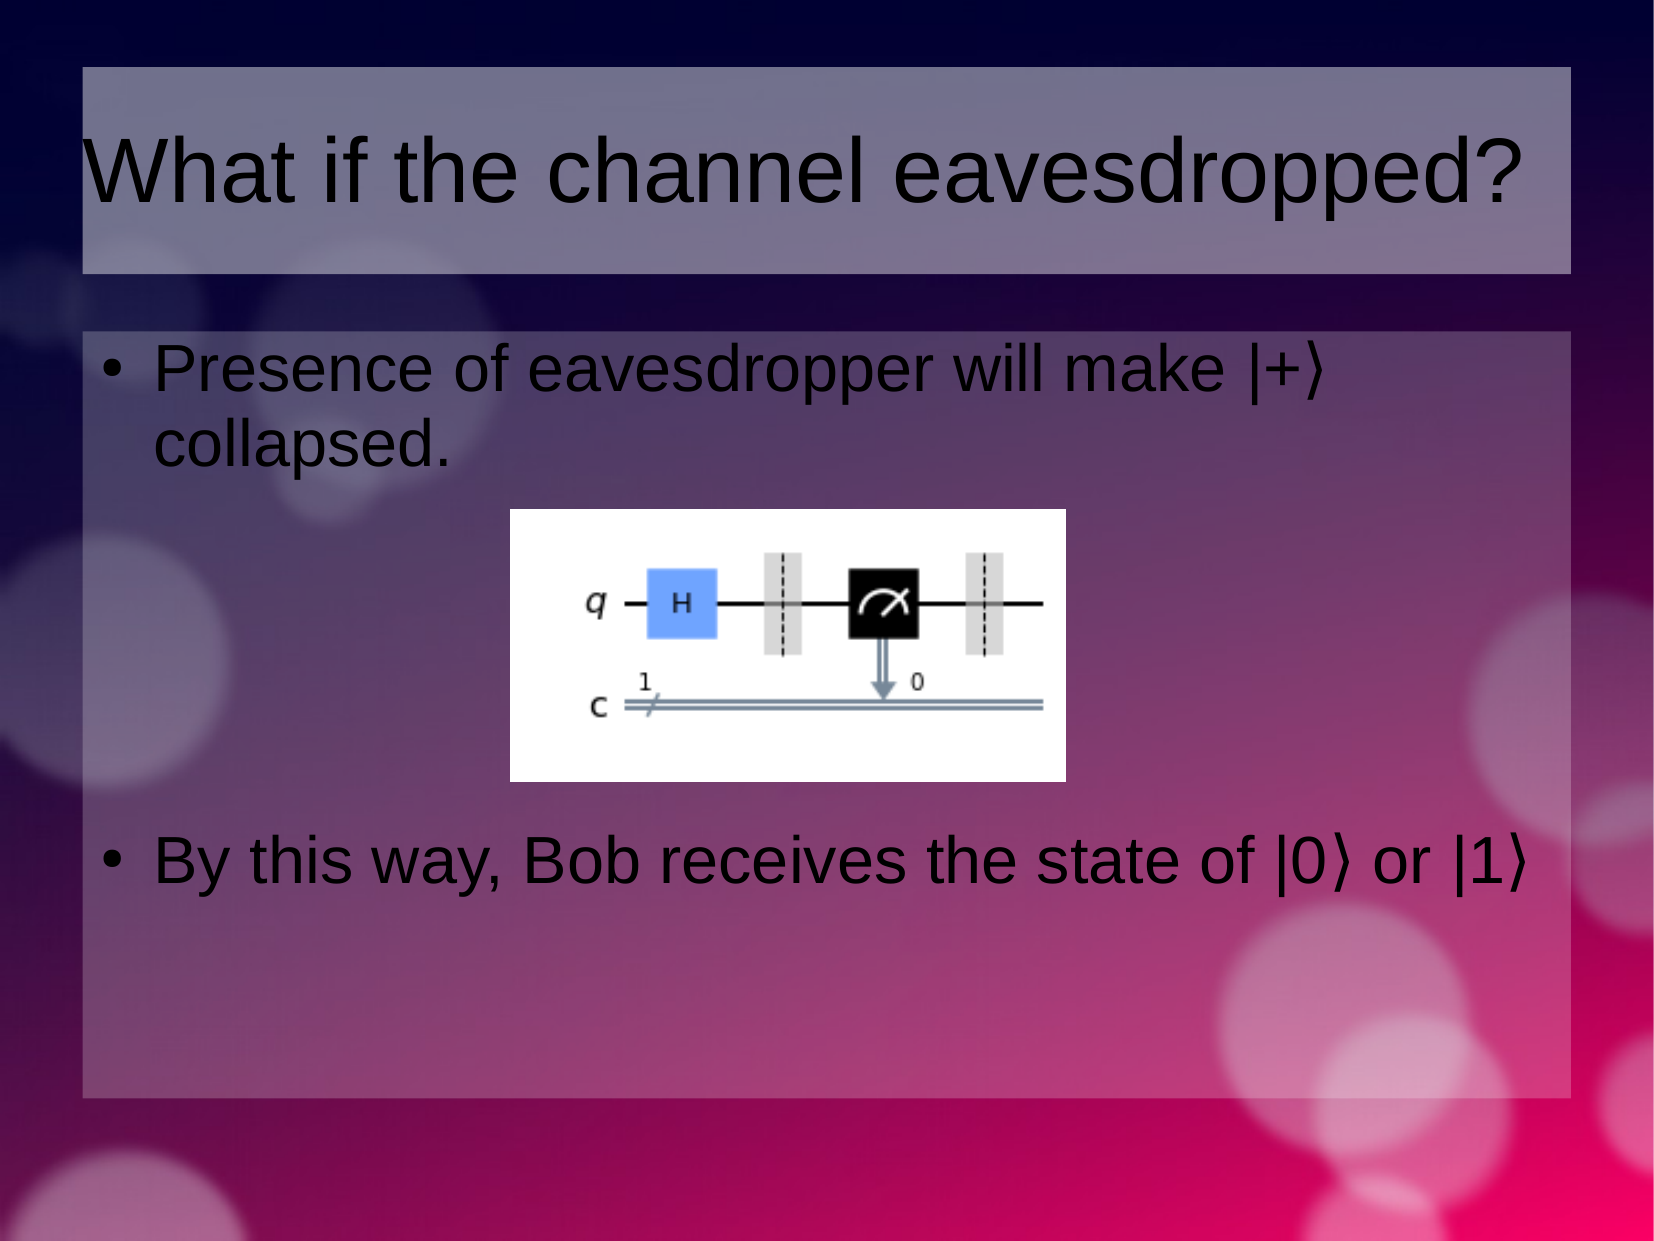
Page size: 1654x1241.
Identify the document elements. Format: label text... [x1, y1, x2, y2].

list Presence of eavesdropper will make |+⟩ collapsed. By this way, Bob receives the state of |0⟩ or |1⟩ [82, 331, 1571, 1099]
picture [0, 0, 1654, 1241]
title What if the channel eavesdropped? [82, 67, 1571, 275]
